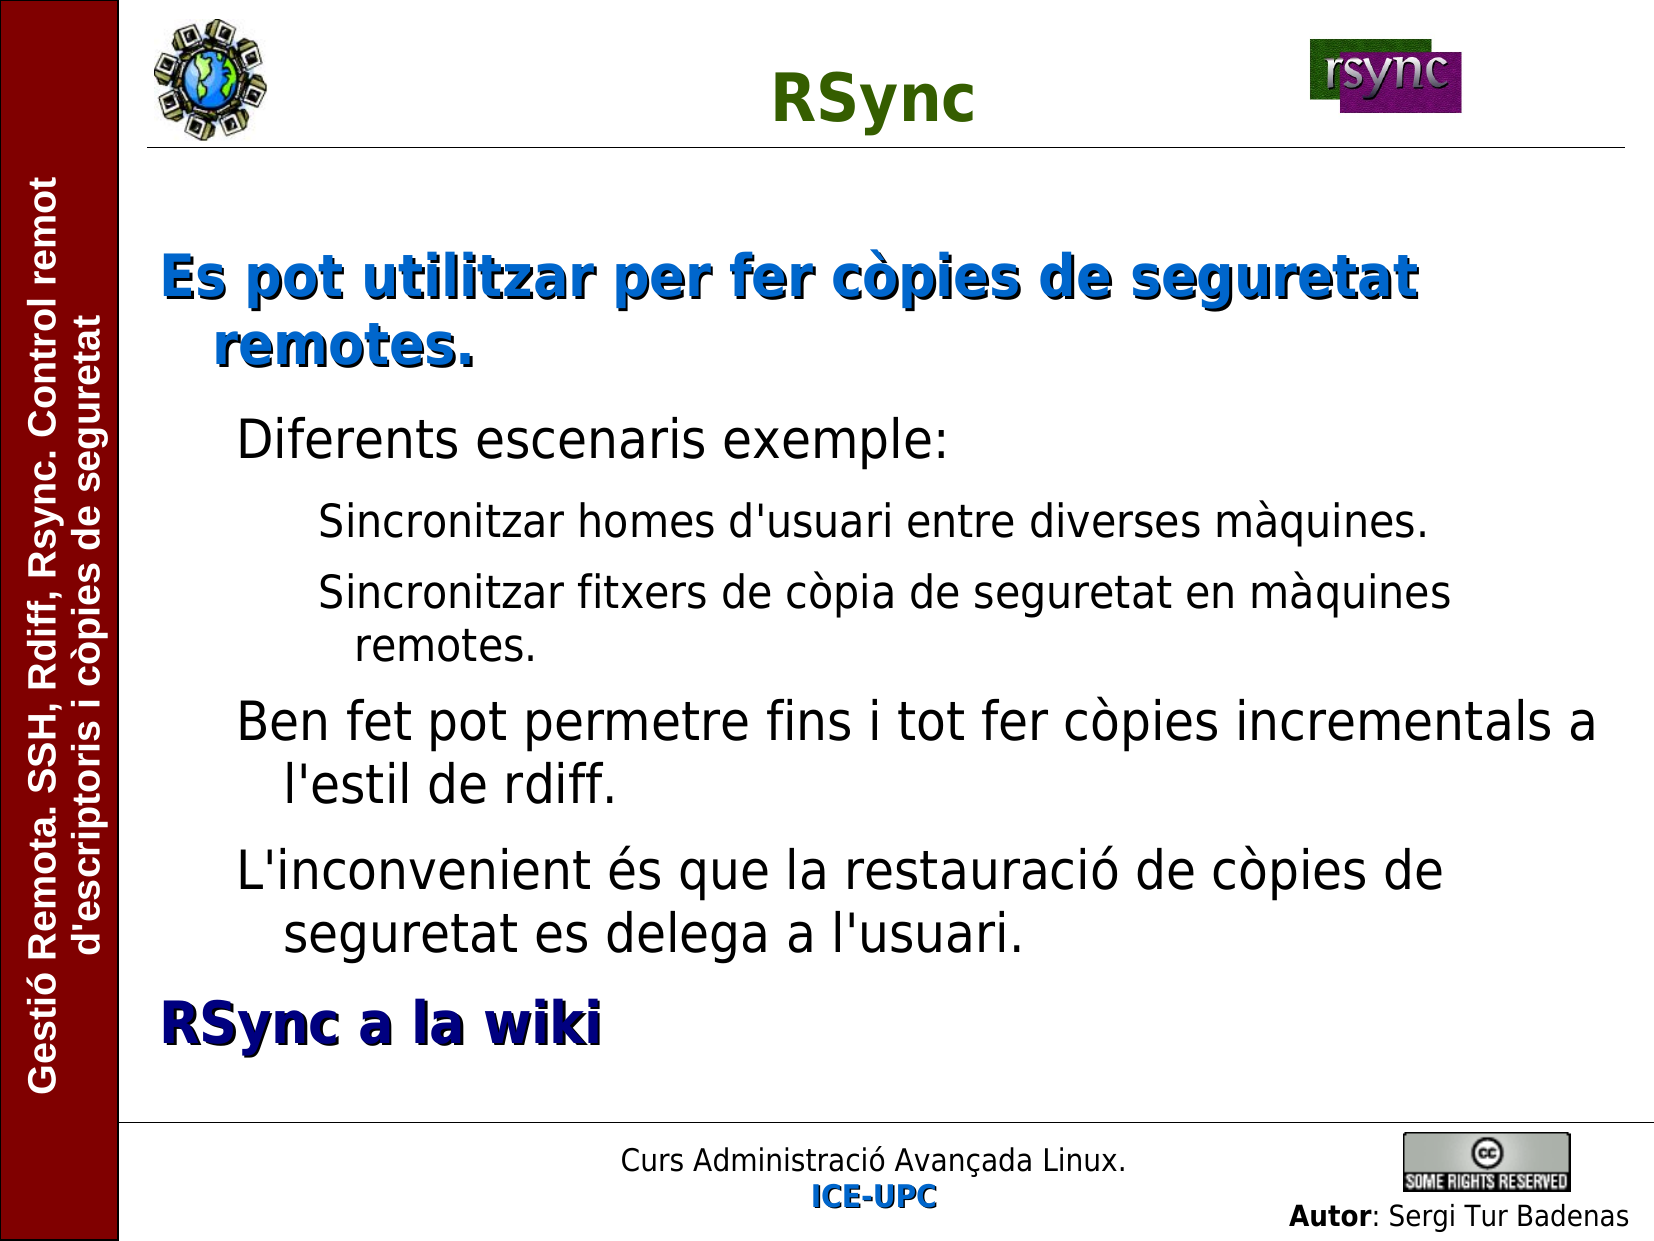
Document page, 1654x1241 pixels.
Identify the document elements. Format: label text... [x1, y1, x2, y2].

picture [1403, 1132, 1571, 1192]
list Es pot utilitzar per fer còpies de seguretat remotes. Diferents escenaris exemple: Sincronitzar homes d'usuari entre diverses màquines. Sincronitzar fitxers de còpia de seguretat en màquines remotes. Ben fet pot permetre fins i tot fer còpies incrementals a l'estil de rdiff. L'inconvenient és que la restauració de còpies de seguretat es delega a l'usuari. RSync a la wiki [141, 242, 1630, 1078]
picture [1290, 12, 1483, 133]
picture [154, 19, 268, 49]
title RSync [129, 49, 1619, 148]
